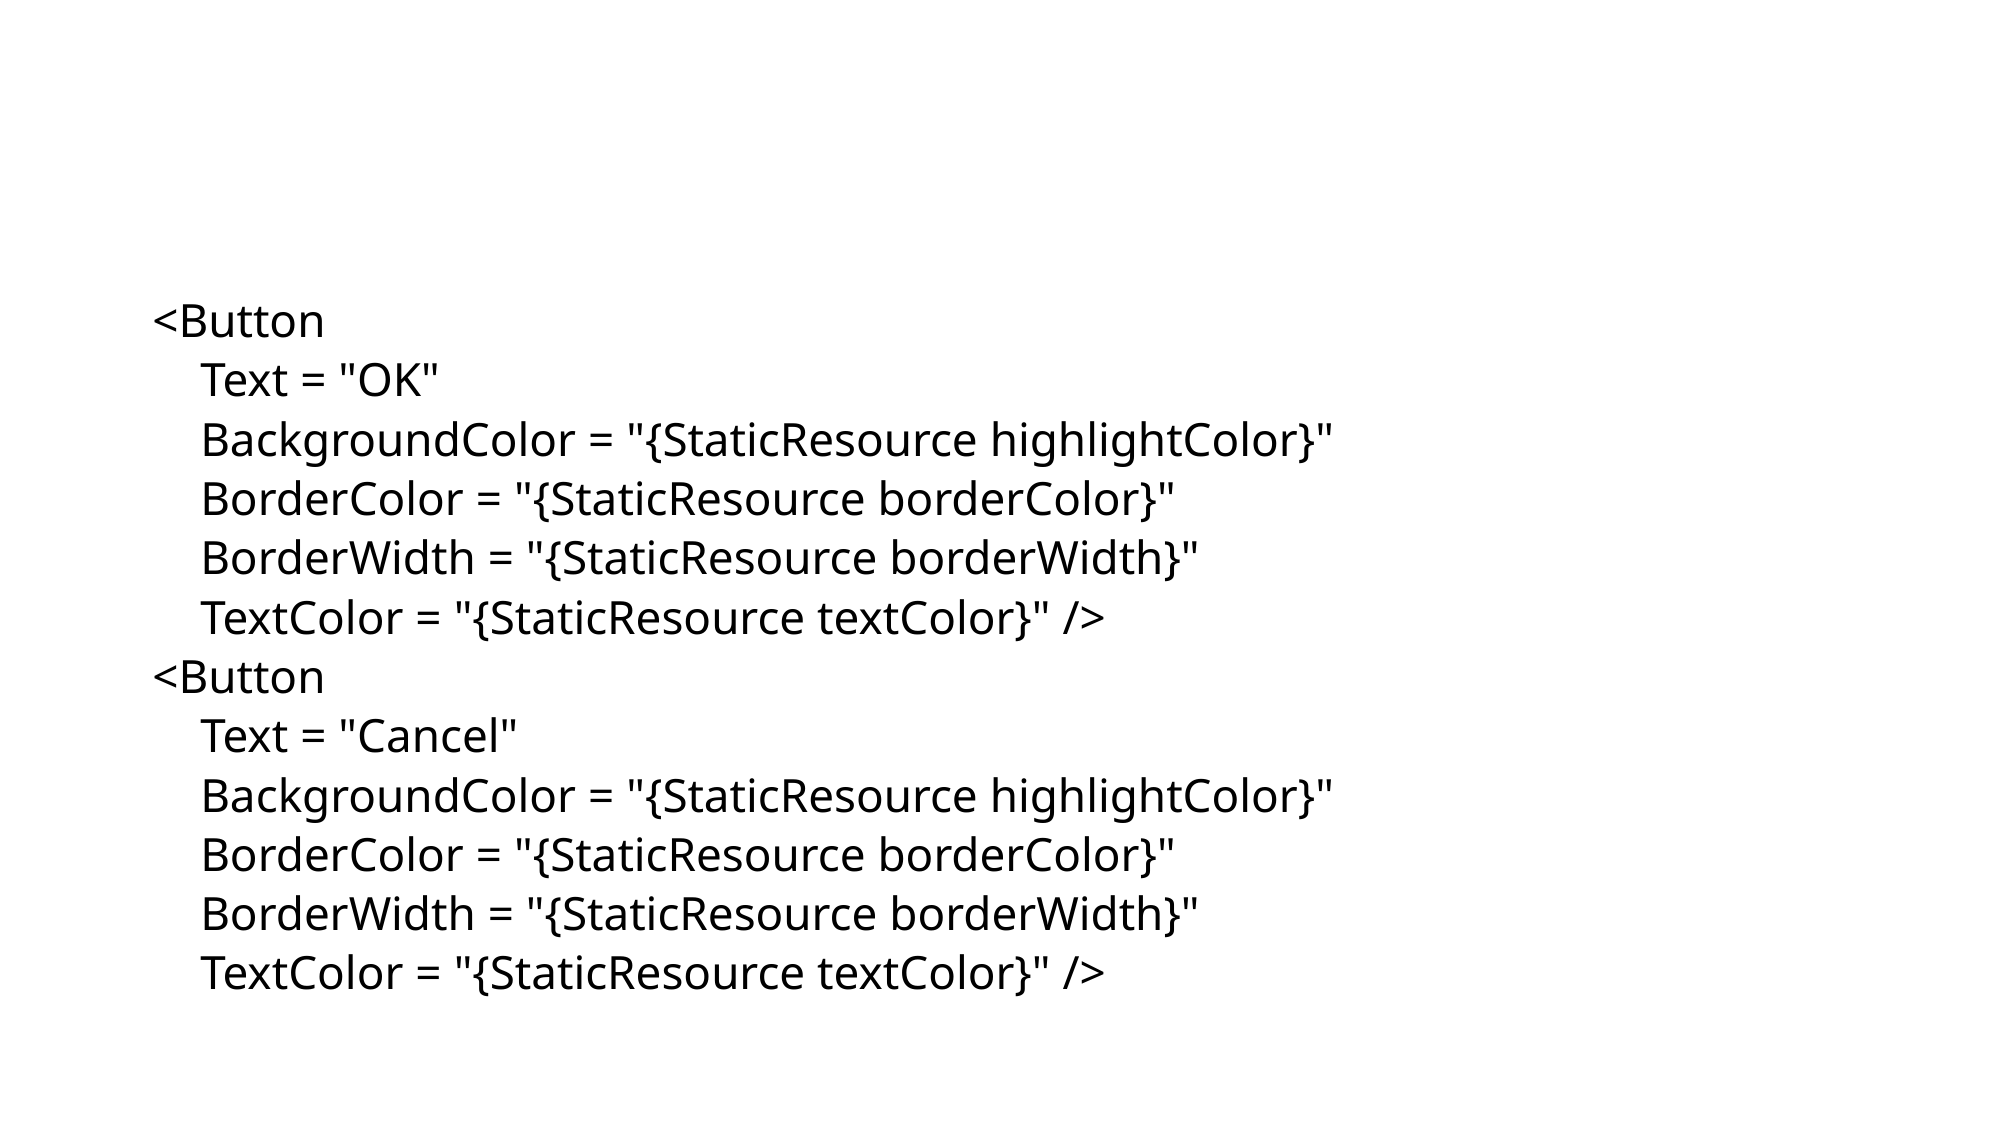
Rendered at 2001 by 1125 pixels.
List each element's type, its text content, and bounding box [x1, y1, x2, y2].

list <Button Text = "OK" BackgroundColor = "{StaticResource highlightColor}" BorderColor = "{StaticResource borderColor}" BorderWidth = "{StaticResource borderWidth}" TextColor = "{StaticResource textColor}" /> <Button Text = "Cancel" BackgroundColor = "{StaticResource highlightColor}" BorderColor = "{StaticResource borderColor}" BorderWidth = "{StaticResource borderWidth}" TextColor = "{StaticResource textColor}" /> [137, 299, 1863, 1014]
